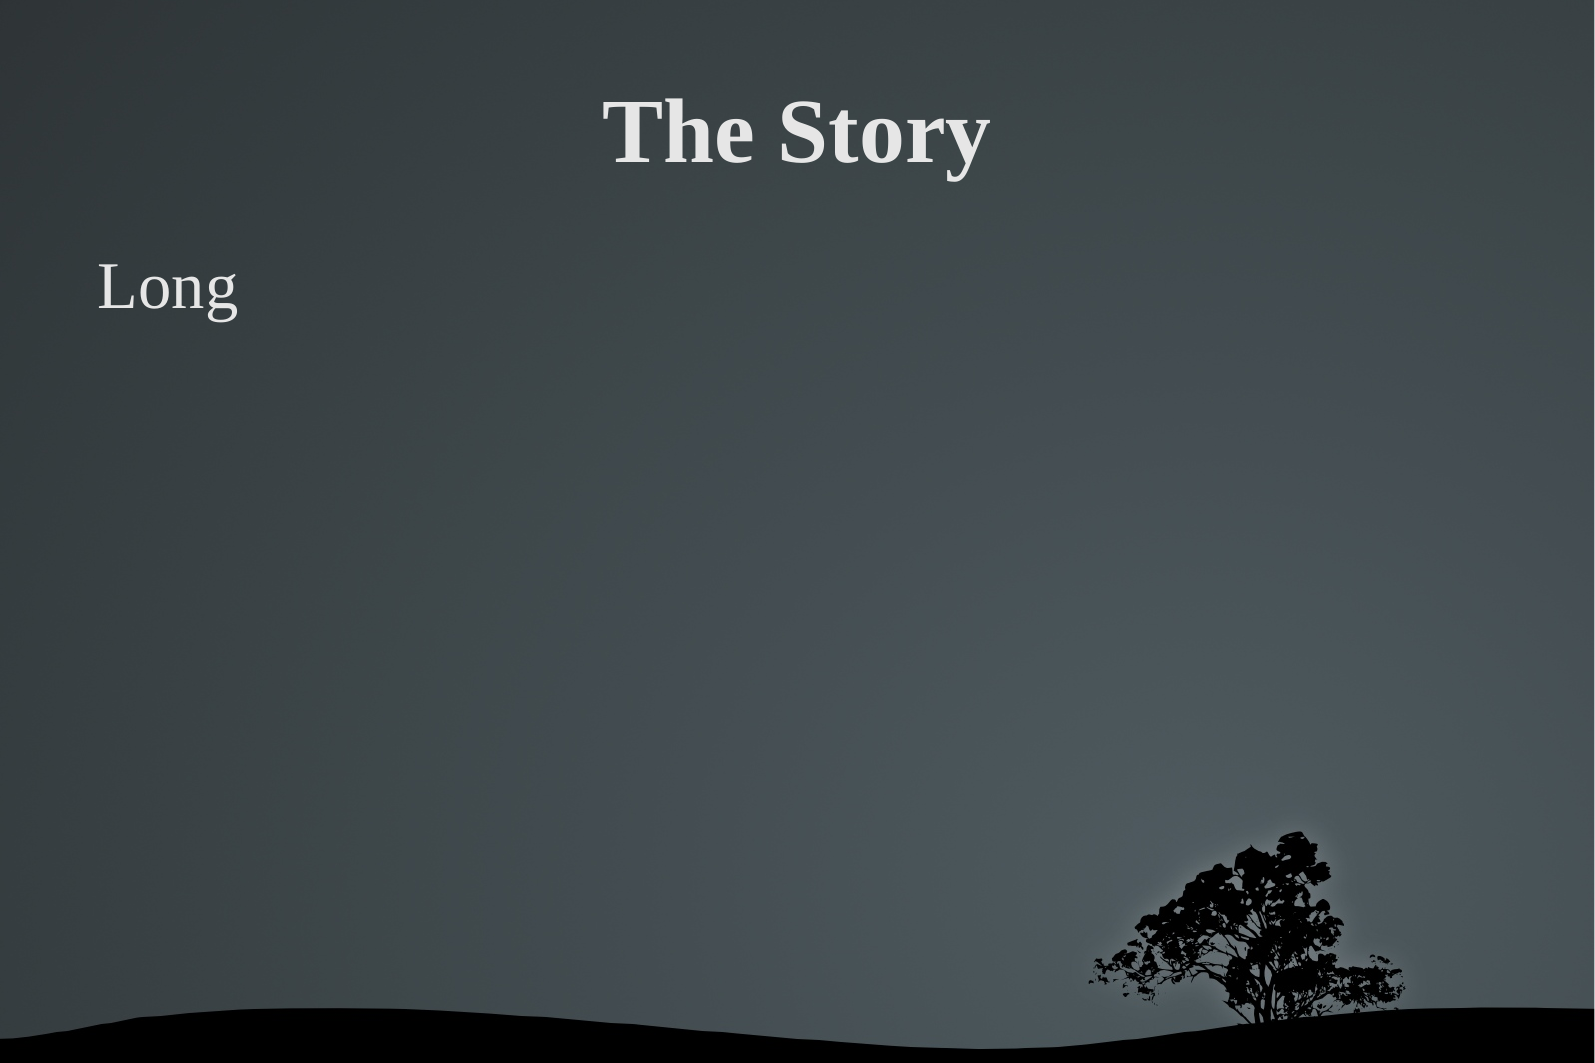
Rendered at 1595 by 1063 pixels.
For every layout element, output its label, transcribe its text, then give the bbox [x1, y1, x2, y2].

picture [0, 0, 1595, 1063]
title The Story [79, 42, 1515, 220]
list Long [814, 248, 1516, 936]
